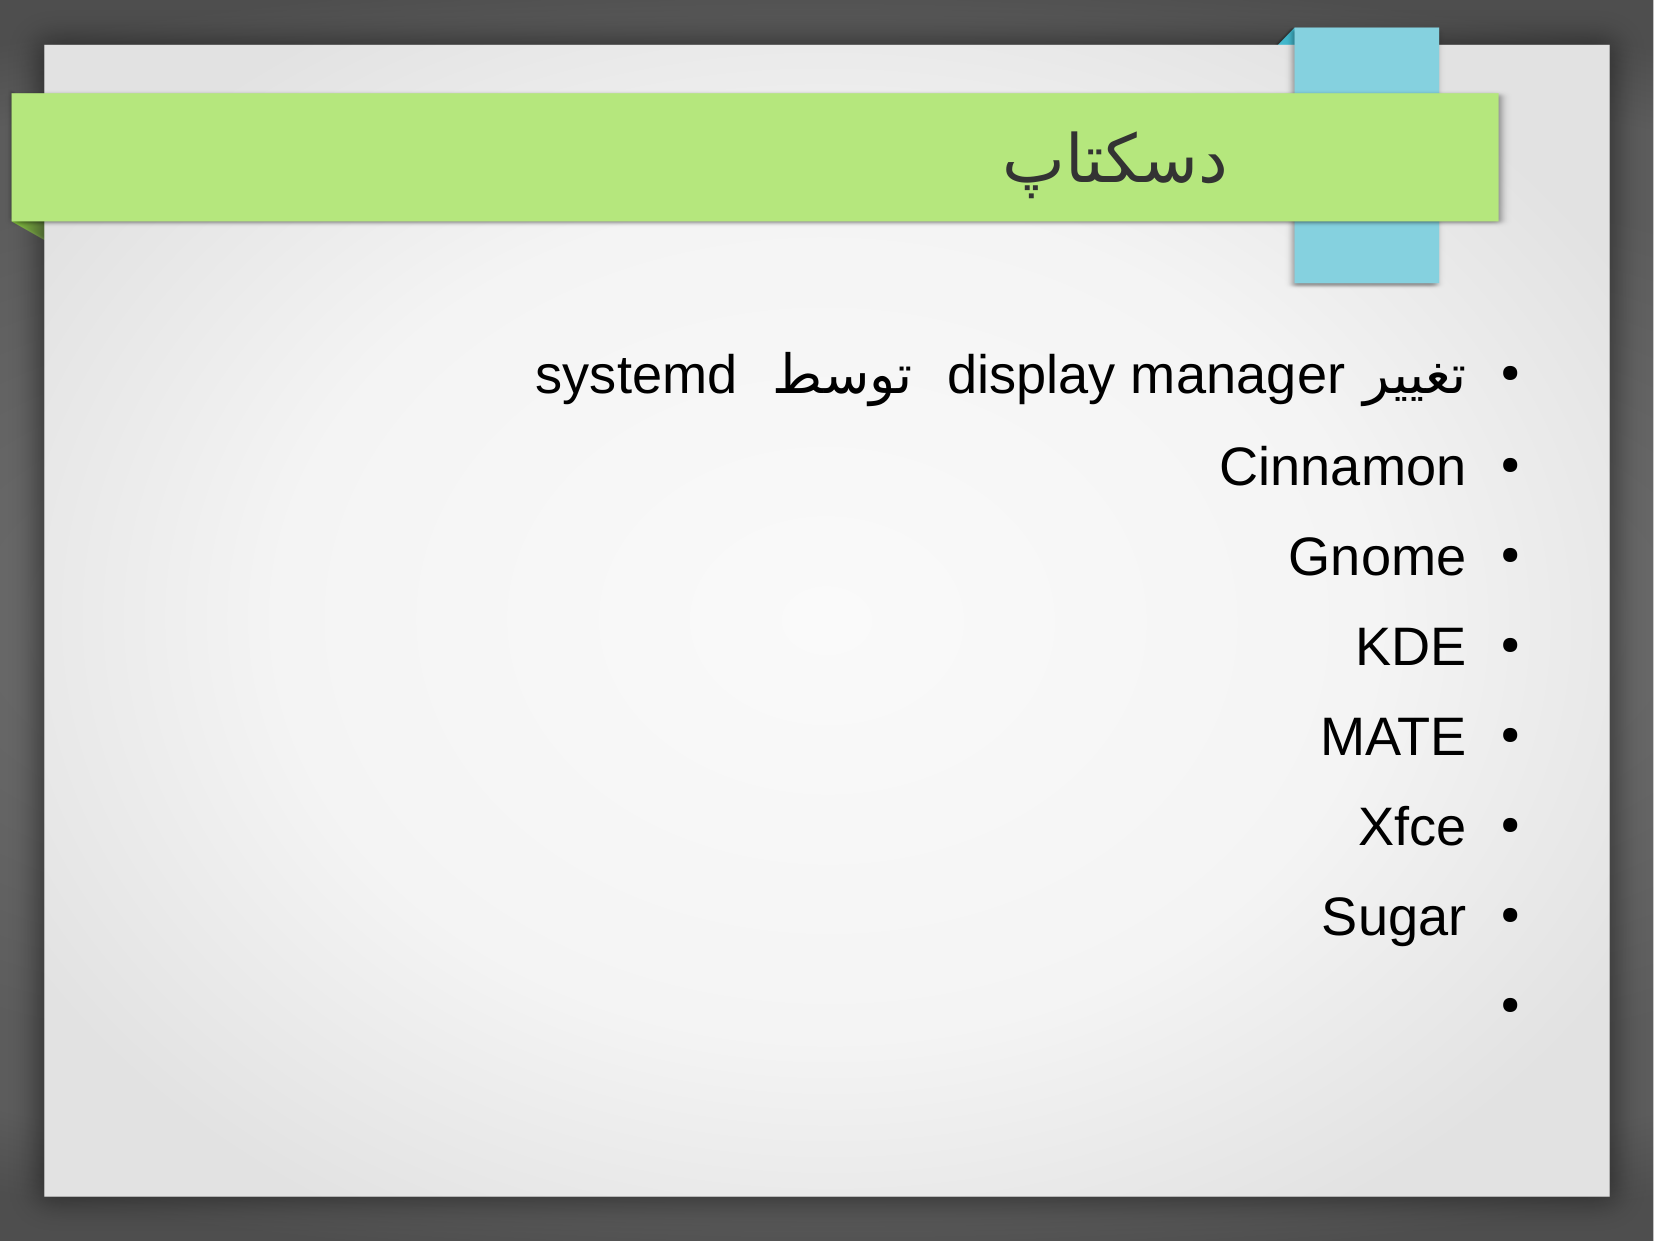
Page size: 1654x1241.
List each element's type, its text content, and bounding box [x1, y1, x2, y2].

list تغییر display manager توسط systemd Cinnamon Gnome KDE MATE Xfce Sugar [82, 343, 1538, 1063]
picture [0, 0, 1654, 1241]
title دسکتاپ [70, 106, 1229, 213]
